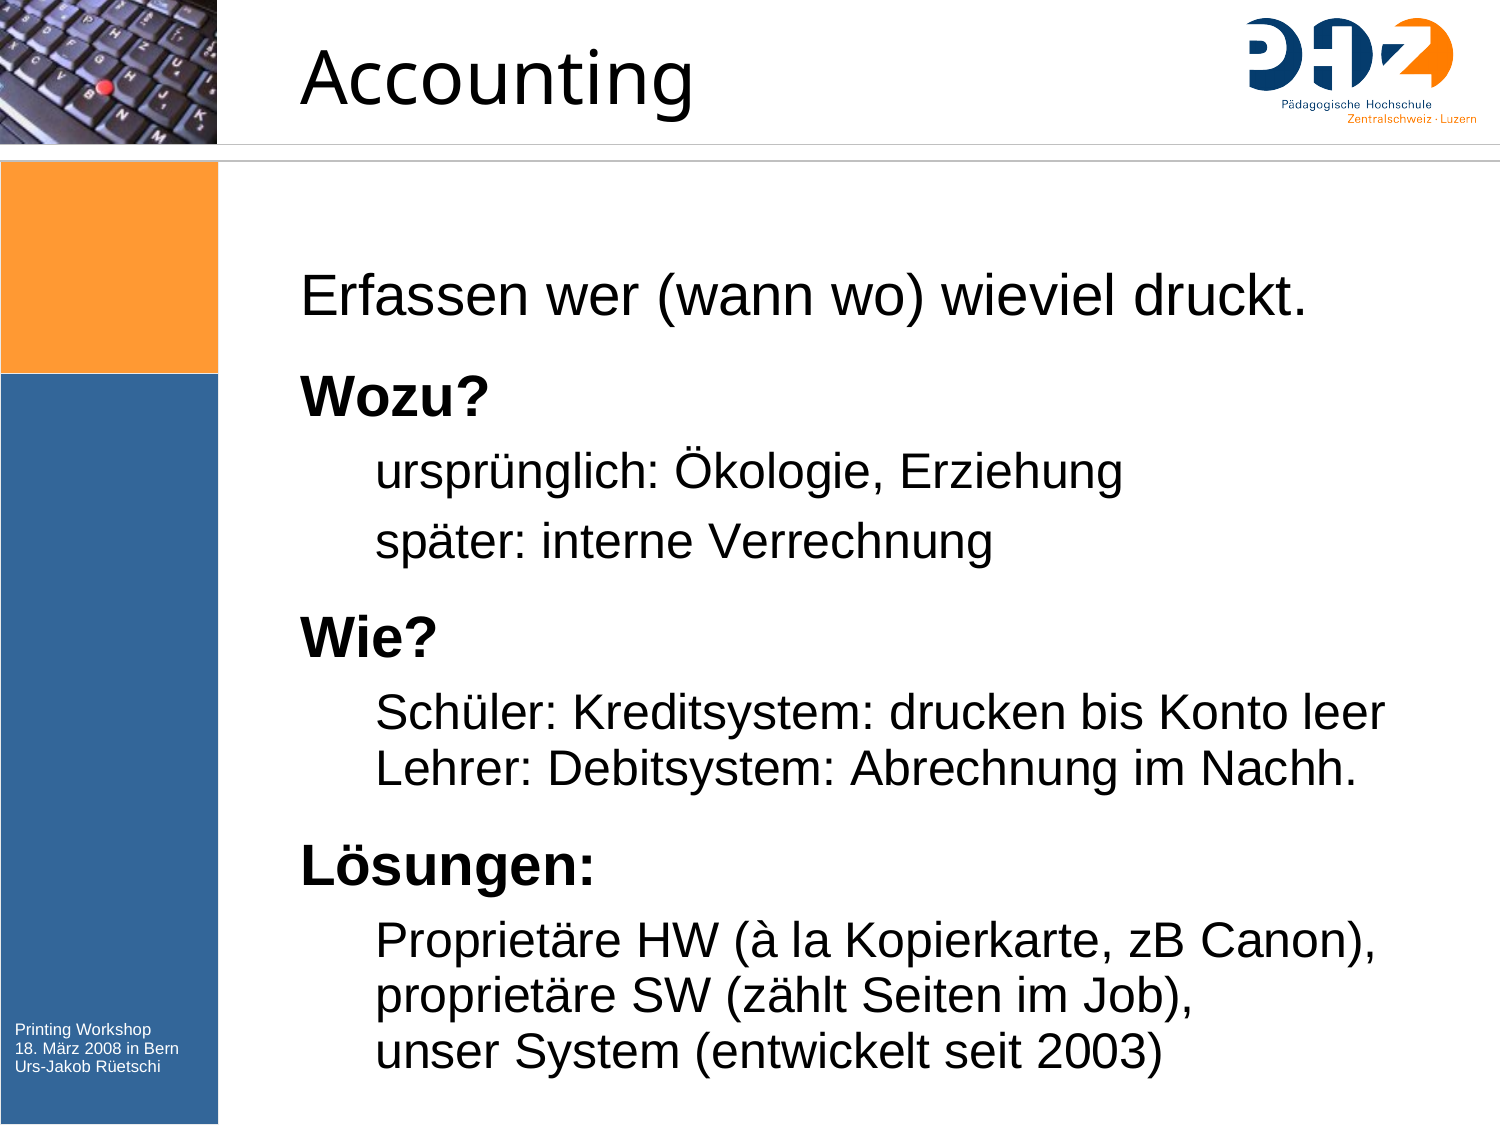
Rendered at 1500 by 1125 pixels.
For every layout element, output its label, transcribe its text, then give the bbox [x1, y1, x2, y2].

title Accounting [300, 0, 1426, 150]
picture [1426, 18, 1476, 123]
list Erfassen wer (wann wo) wieviel druckt. Wozu? ursprünglich: Ökologie, Erziehung später: interne Verrechnung Wie? Schüler: Kreditsystem: drucken bis Konto leer Lehrer: Debitsystem: Abrechnung im Nachh. Lösungen: Proprietäre HW (à la Kopierkarte, zB Canon), proprietäre SW (zählt Seiten im Job), unser System (entwickelt seit 2003) [300, 262, 1426, 1088]
picture [0, 0, 217, 144]
